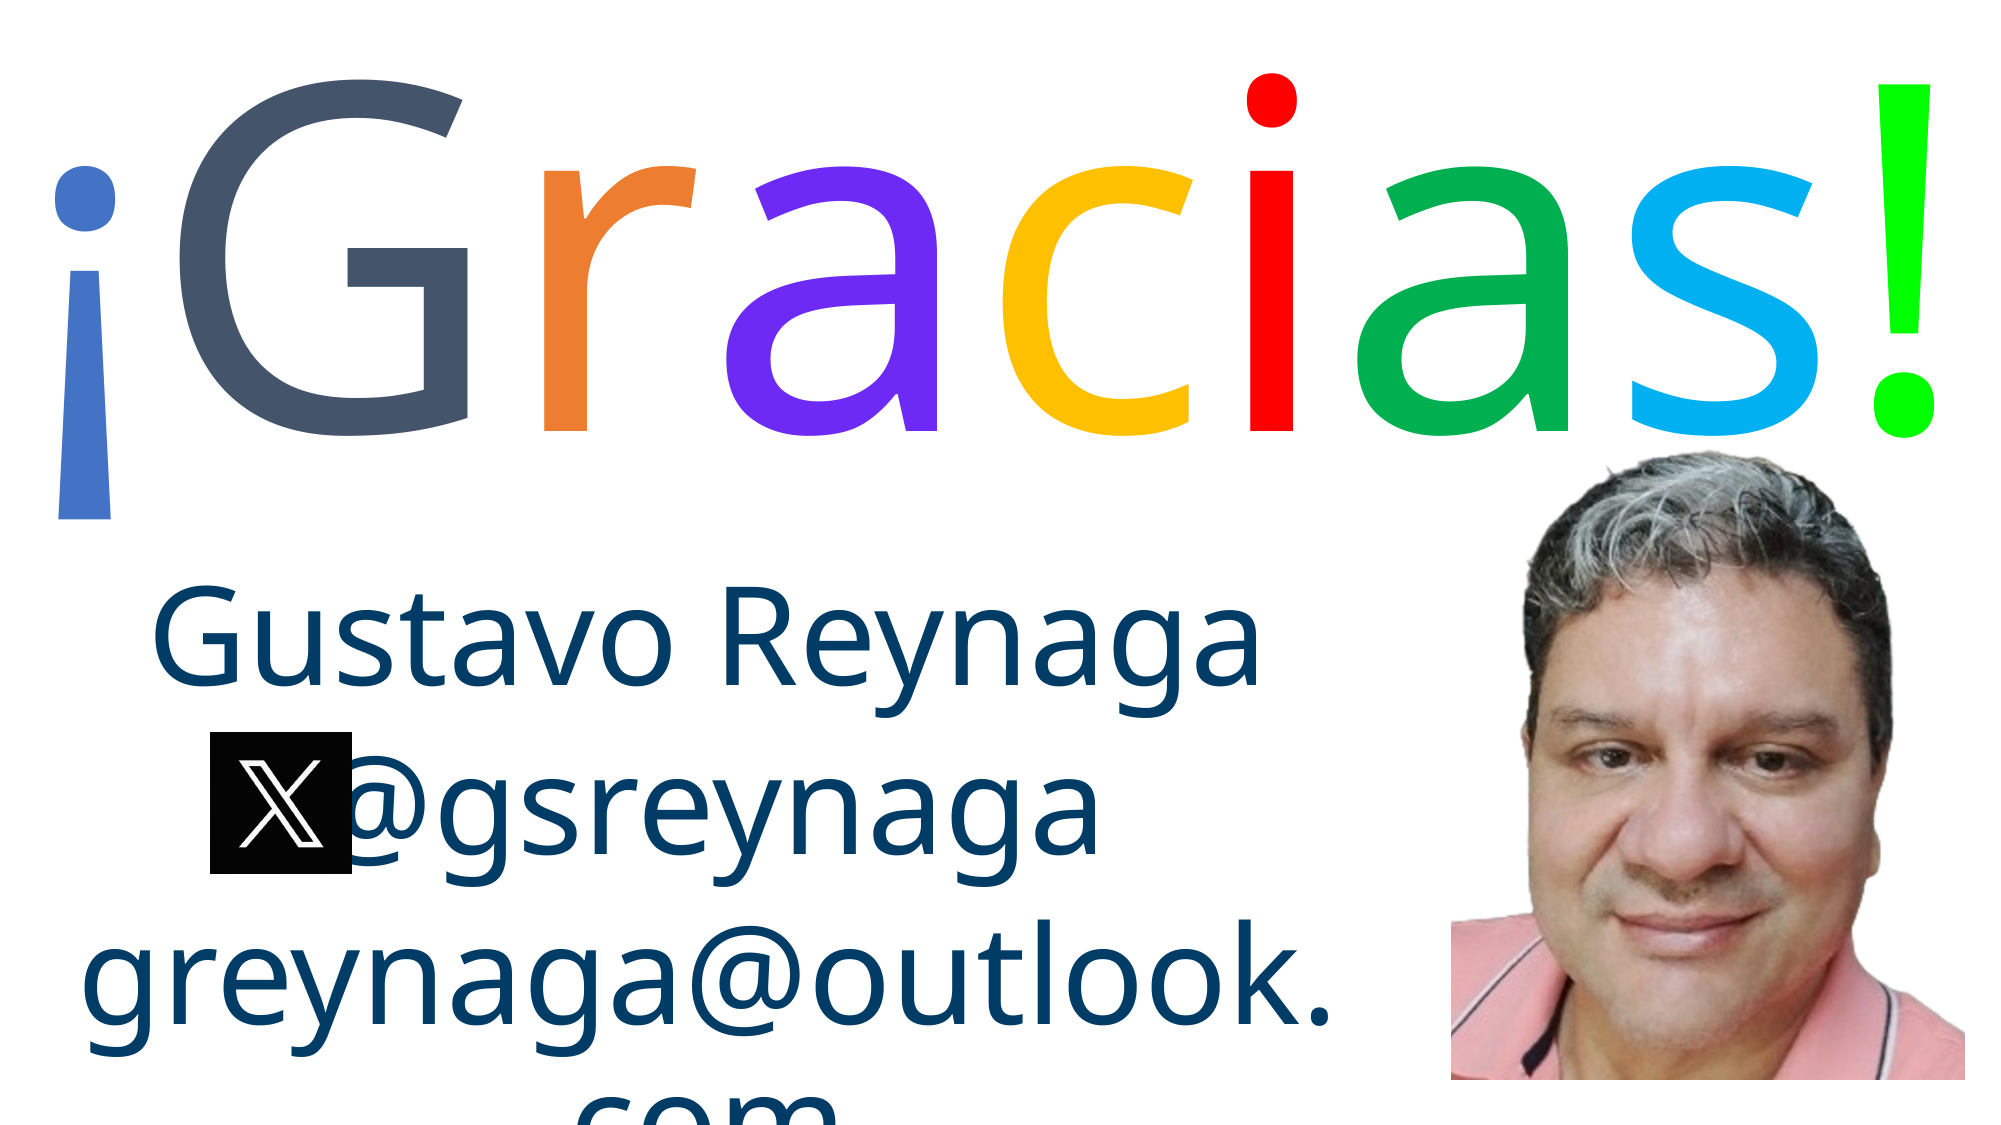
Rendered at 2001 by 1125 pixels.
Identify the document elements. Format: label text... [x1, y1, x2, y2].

picture [210, 732, 352, 874]
subtitle Gustavo Reynaga @gsreynaga greynaga@outlook.com [35, 559, 1381, 1125]
picture [1451, 440, 1965, 1080]
title ¡Gracias! [0, 4, 2000, 507]
